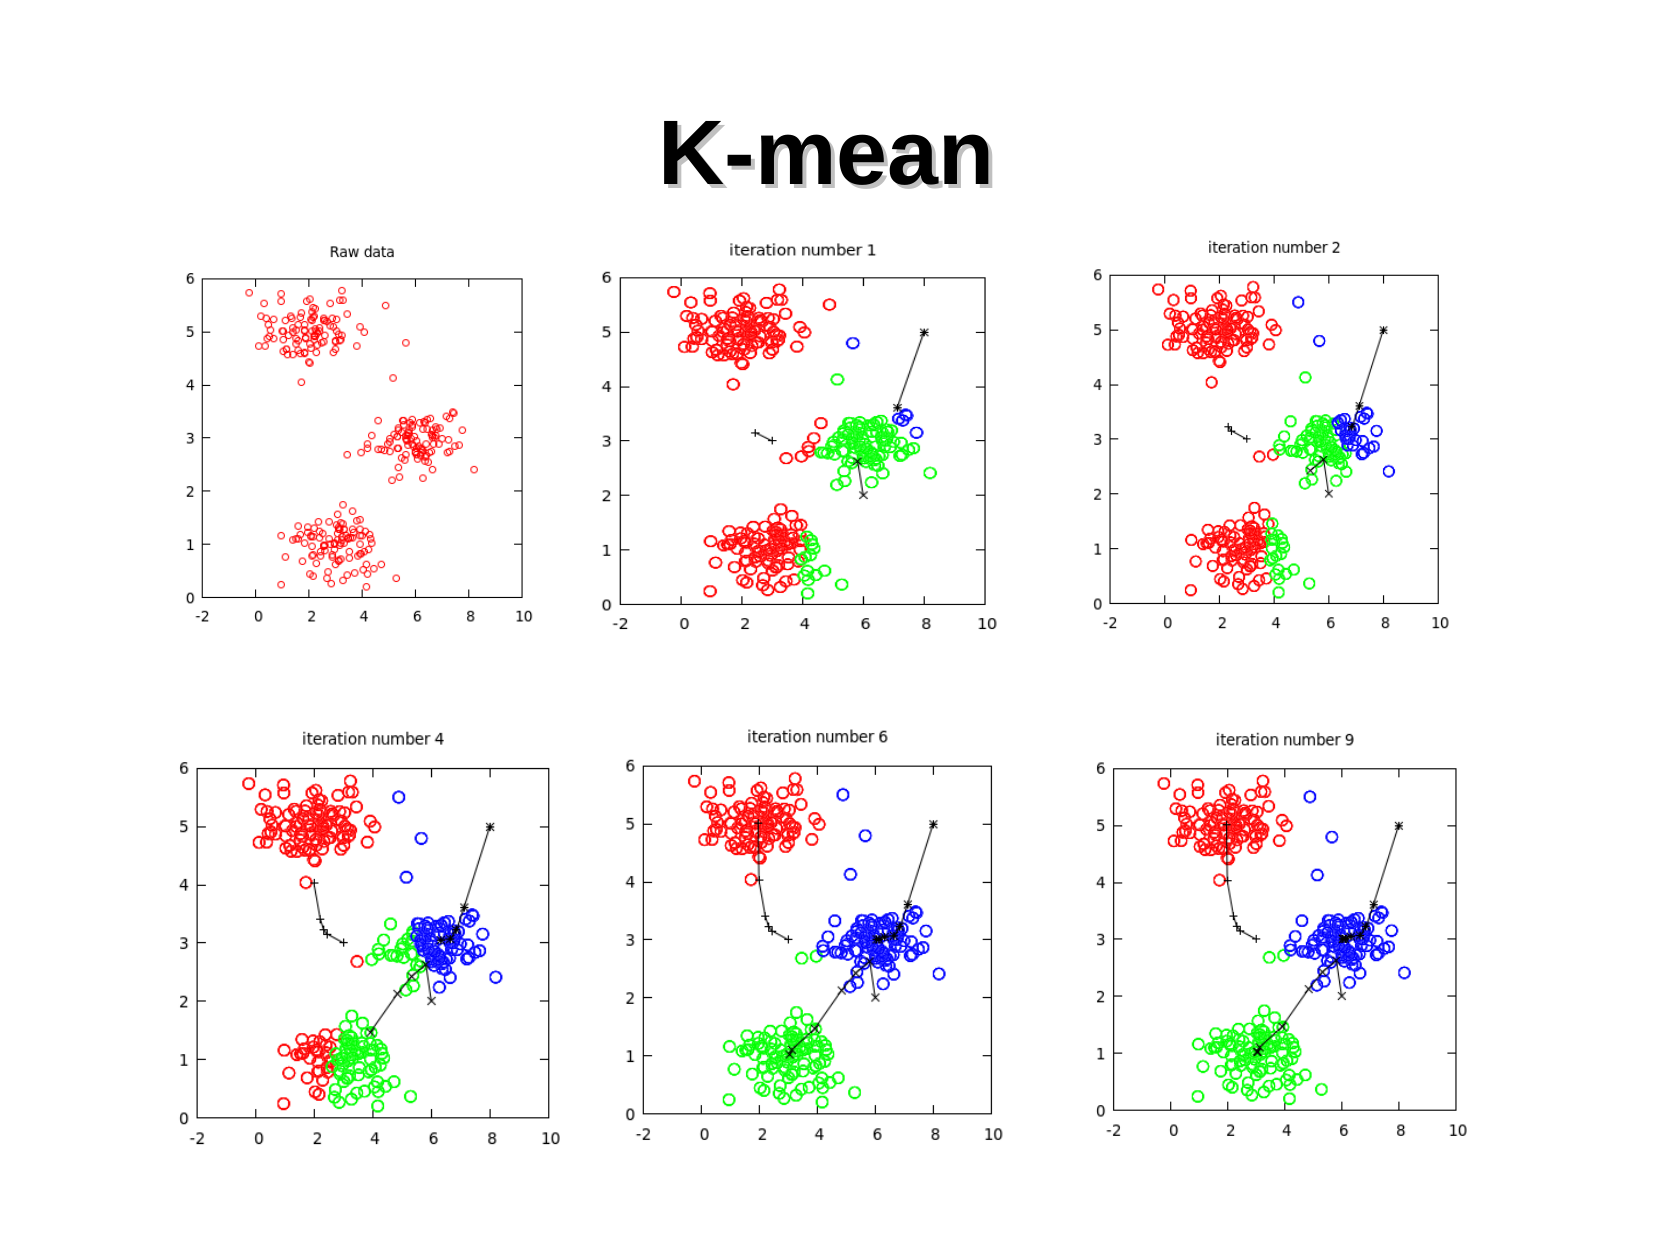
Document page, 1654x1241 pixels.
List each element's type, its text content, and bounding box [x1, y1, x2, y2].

picture [615, 725, 1006, 1147]
picture [157, 239, 561, 631]
picture [165, 726, 574, 1151]
picture [1088, 726, 1476, 1144]
picture [1080, 232, 1464, 637]
picture [570, 238, 1021, 641]
title K-mean [82, 49, 1571, 257]
